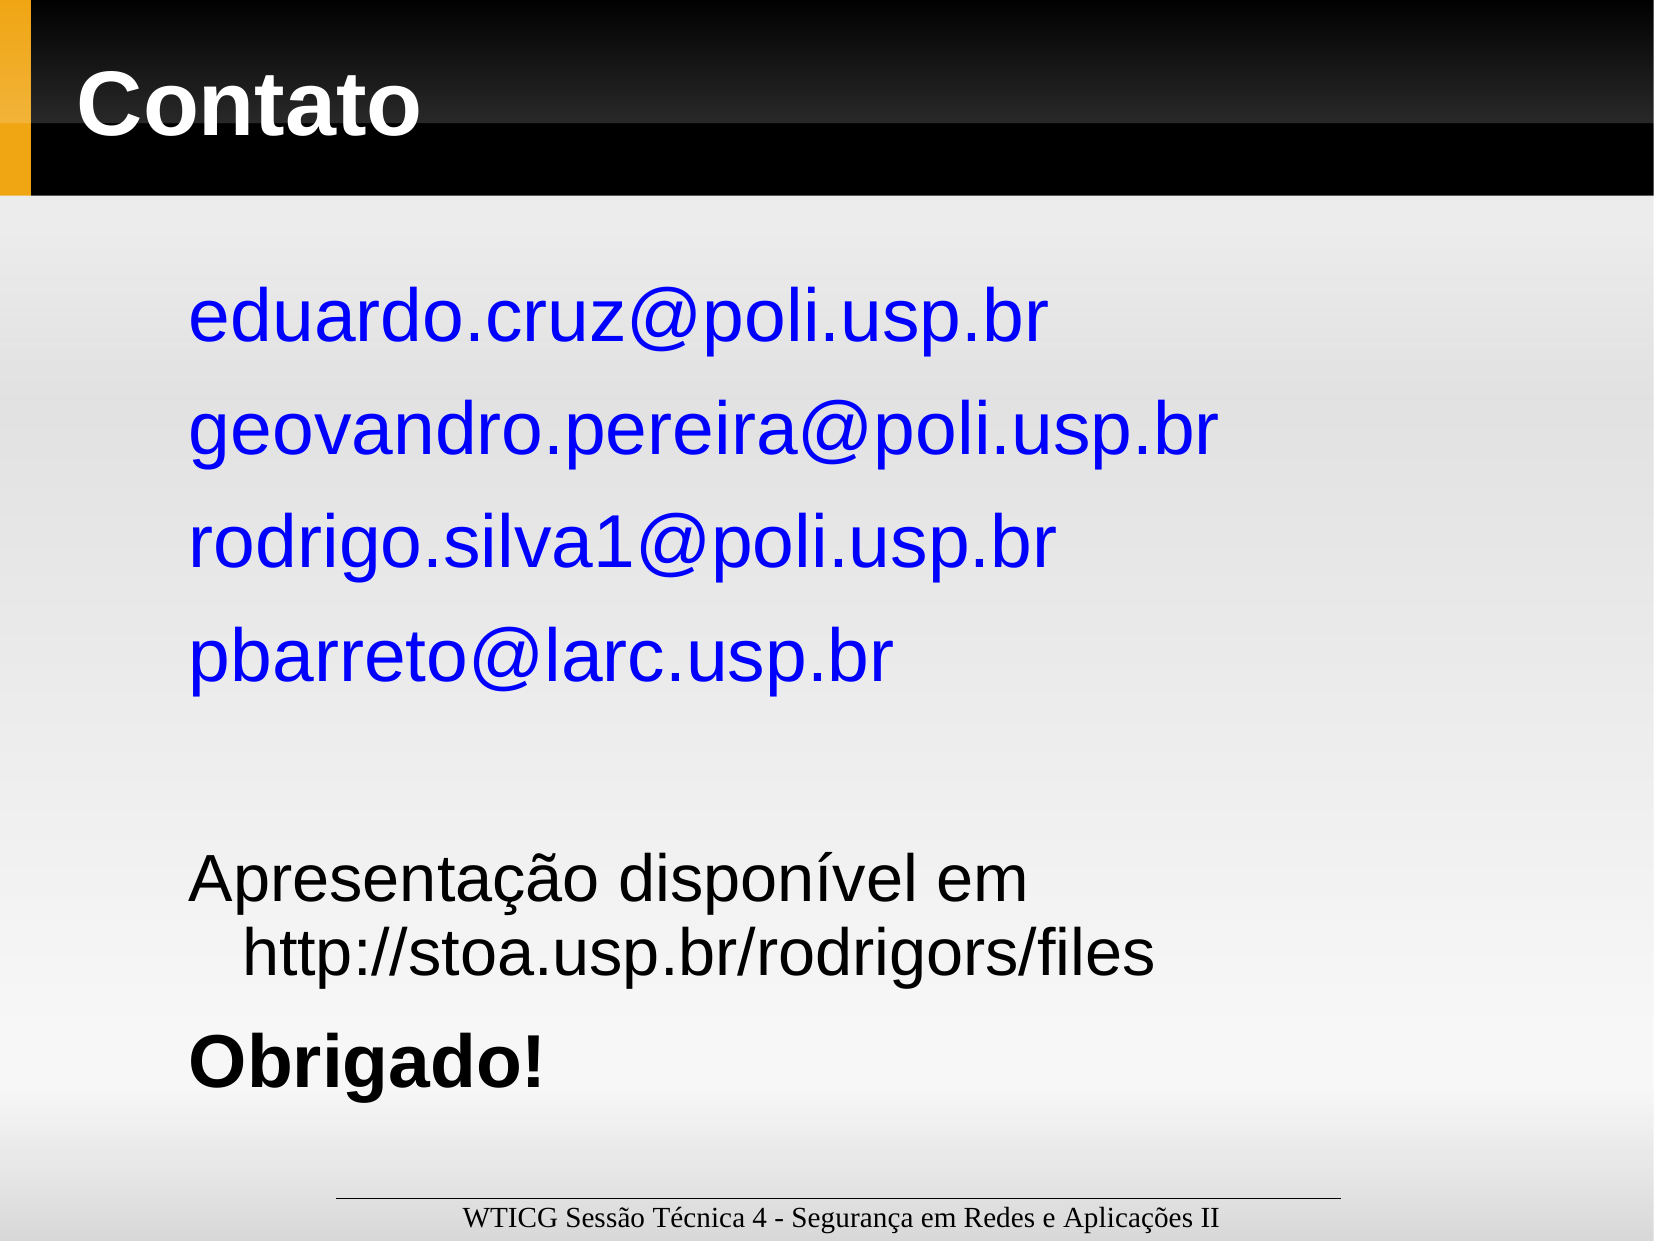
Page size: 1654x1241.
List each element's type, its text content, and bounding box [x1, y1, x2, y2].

list eduardo.cruz@poli.usp.br geovandro.pereira@poli.usp.br rodrigo.silva1@poli.usp.br pbarreto@larc.usp.br Apresentação disponível em http://stoa.usp.br/rodrigors/files Obrigado! [171, 273, 1359, 1104]
picture [0, 0, 1654, 1241]
title Contato [76, 0, 1565, 208]
